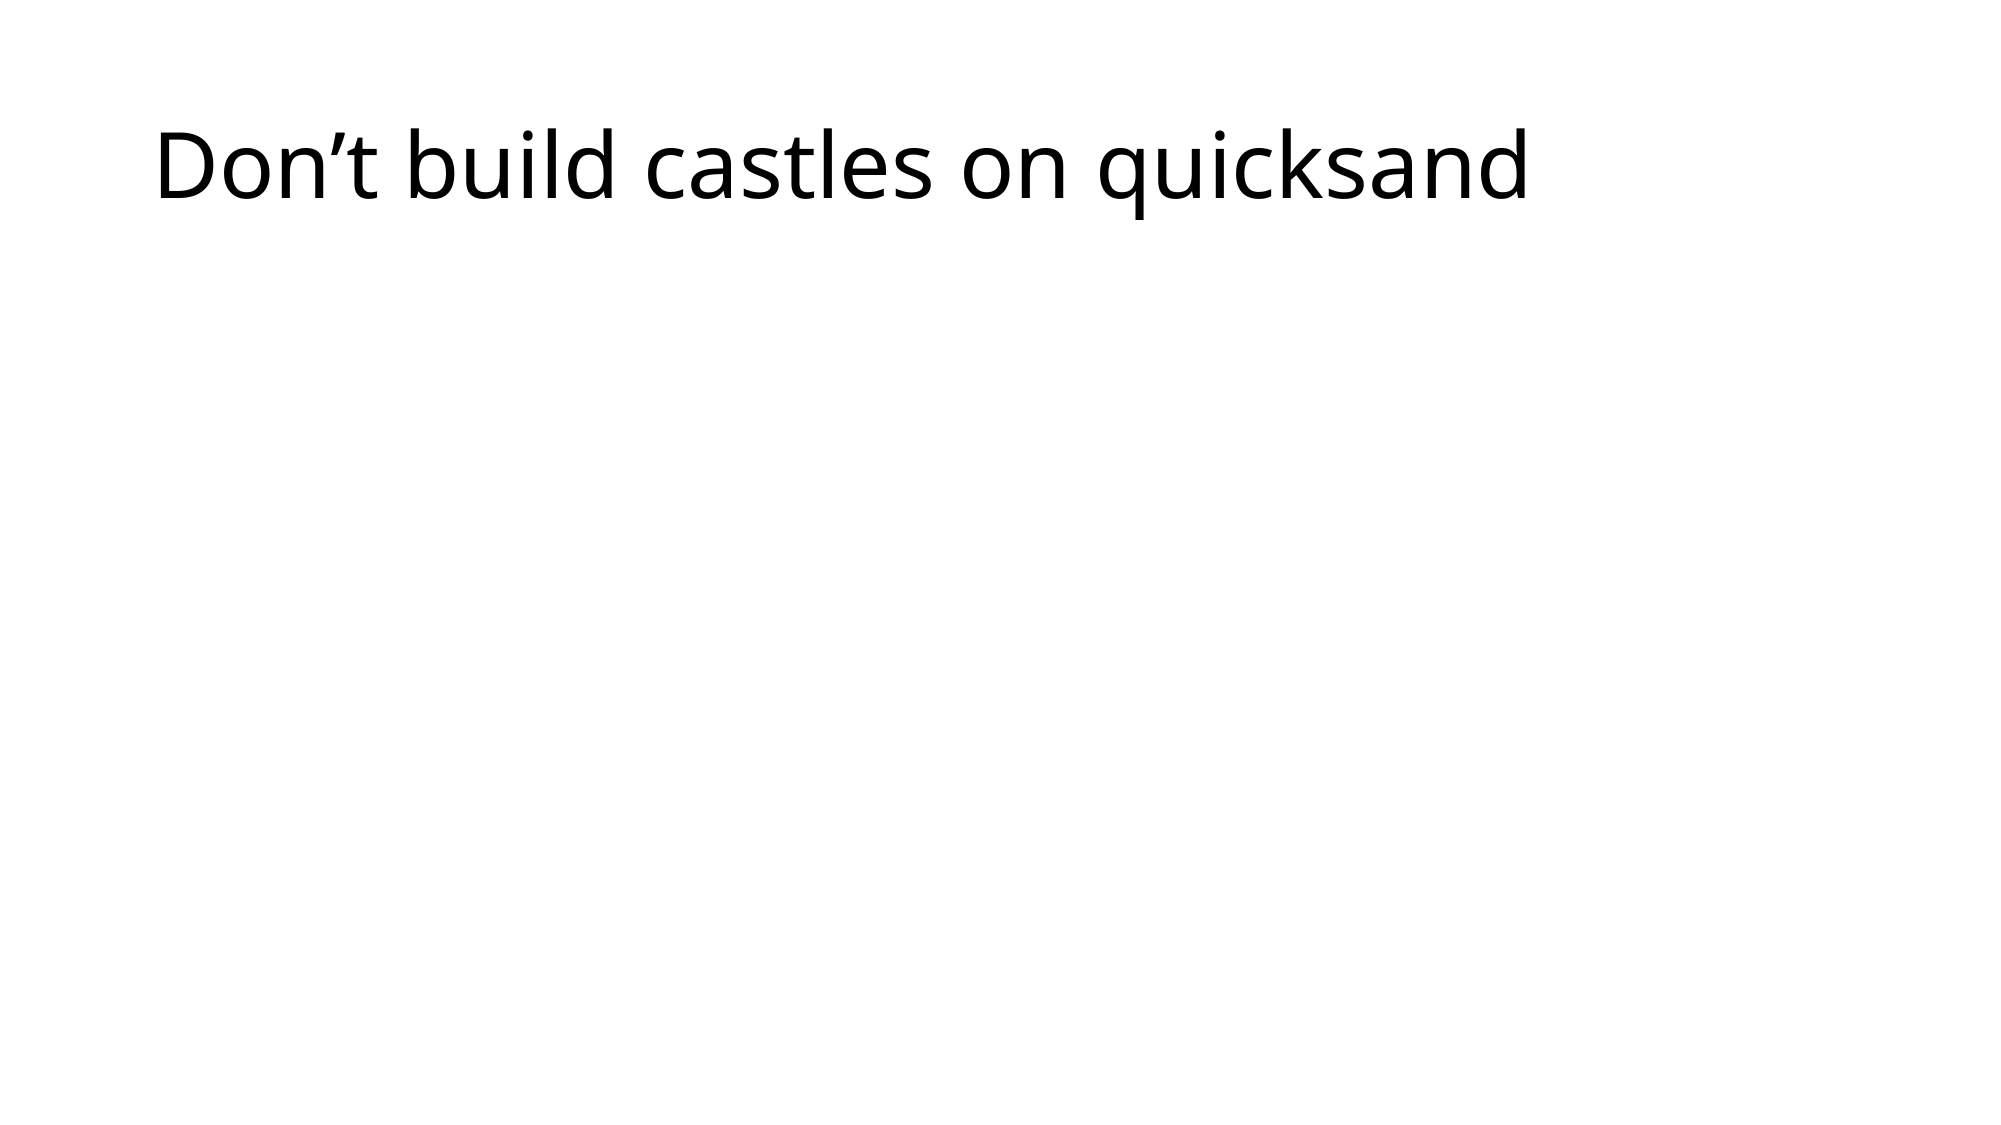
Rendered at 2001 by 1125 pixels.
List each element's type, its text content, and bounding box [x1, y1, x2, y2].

title Don’t build castles on quicksand [137, 59, 1863, 278]
